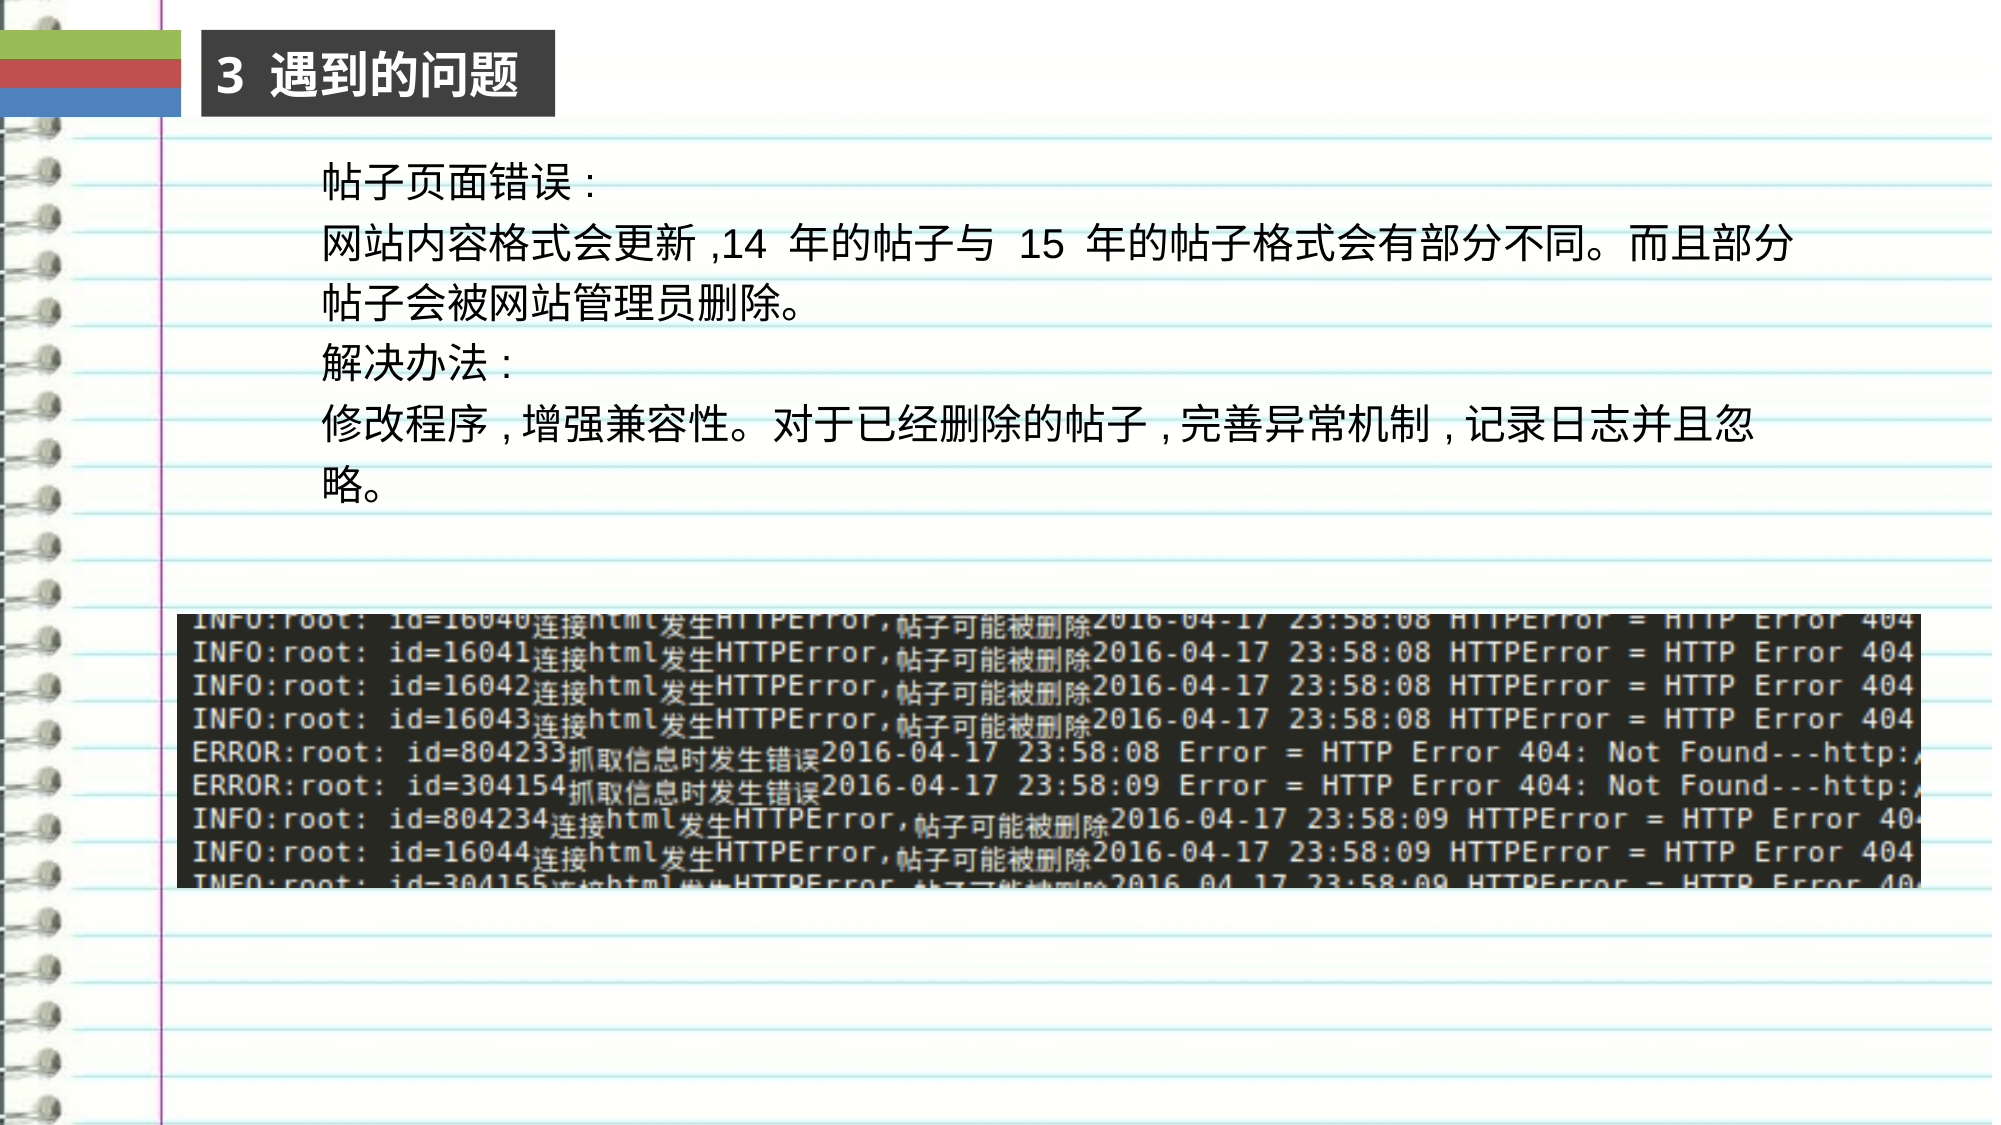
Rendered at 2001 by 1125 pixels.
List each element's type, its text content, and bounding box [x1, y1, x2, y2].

picture [0, 0, 1995, 1125]
text_box 帖子页面错误: 网站内容格式会更新,14 年的帖子与 15 年的帖子格式会有部分不同。而且部分帖子会被网站管理员删除。 解决办法: 修改程序,增强兼容性。对于已经删除的帖子,完善异常机制,记录日志并且忽略。 [307, 141, 1831, 591]
text_box 3 遇到的问题 [201, 29, 556, 117]
